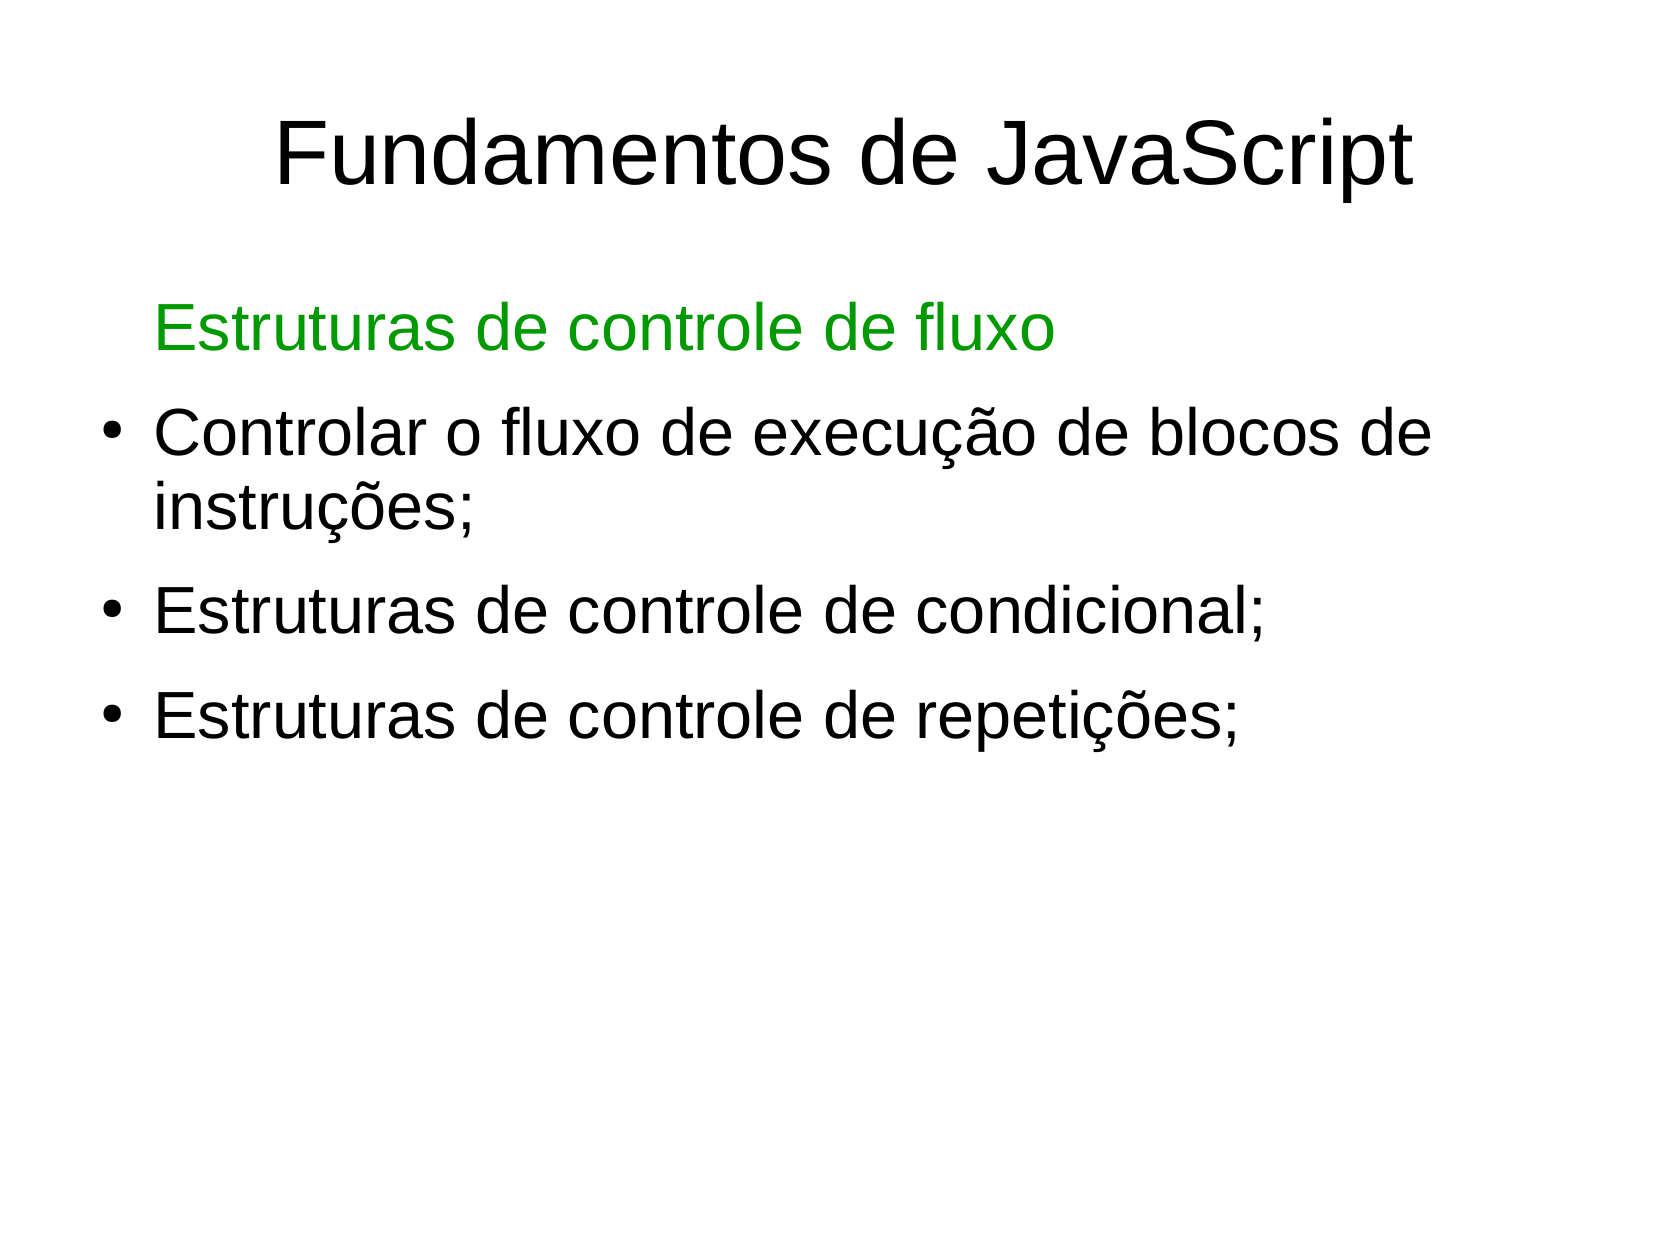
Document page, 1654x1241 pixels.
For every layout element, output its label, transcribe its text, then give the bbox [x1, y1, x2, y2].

title Fundamentos de JavaScript [82, 49, 1571, 257]
list Estruturas de controle de fluxo Controlar o fluxo de execução de blocos de instruções; Estruturas de controle de condicional; Estruturas de controle de repetições; [82, 290, 1571, 1010]
